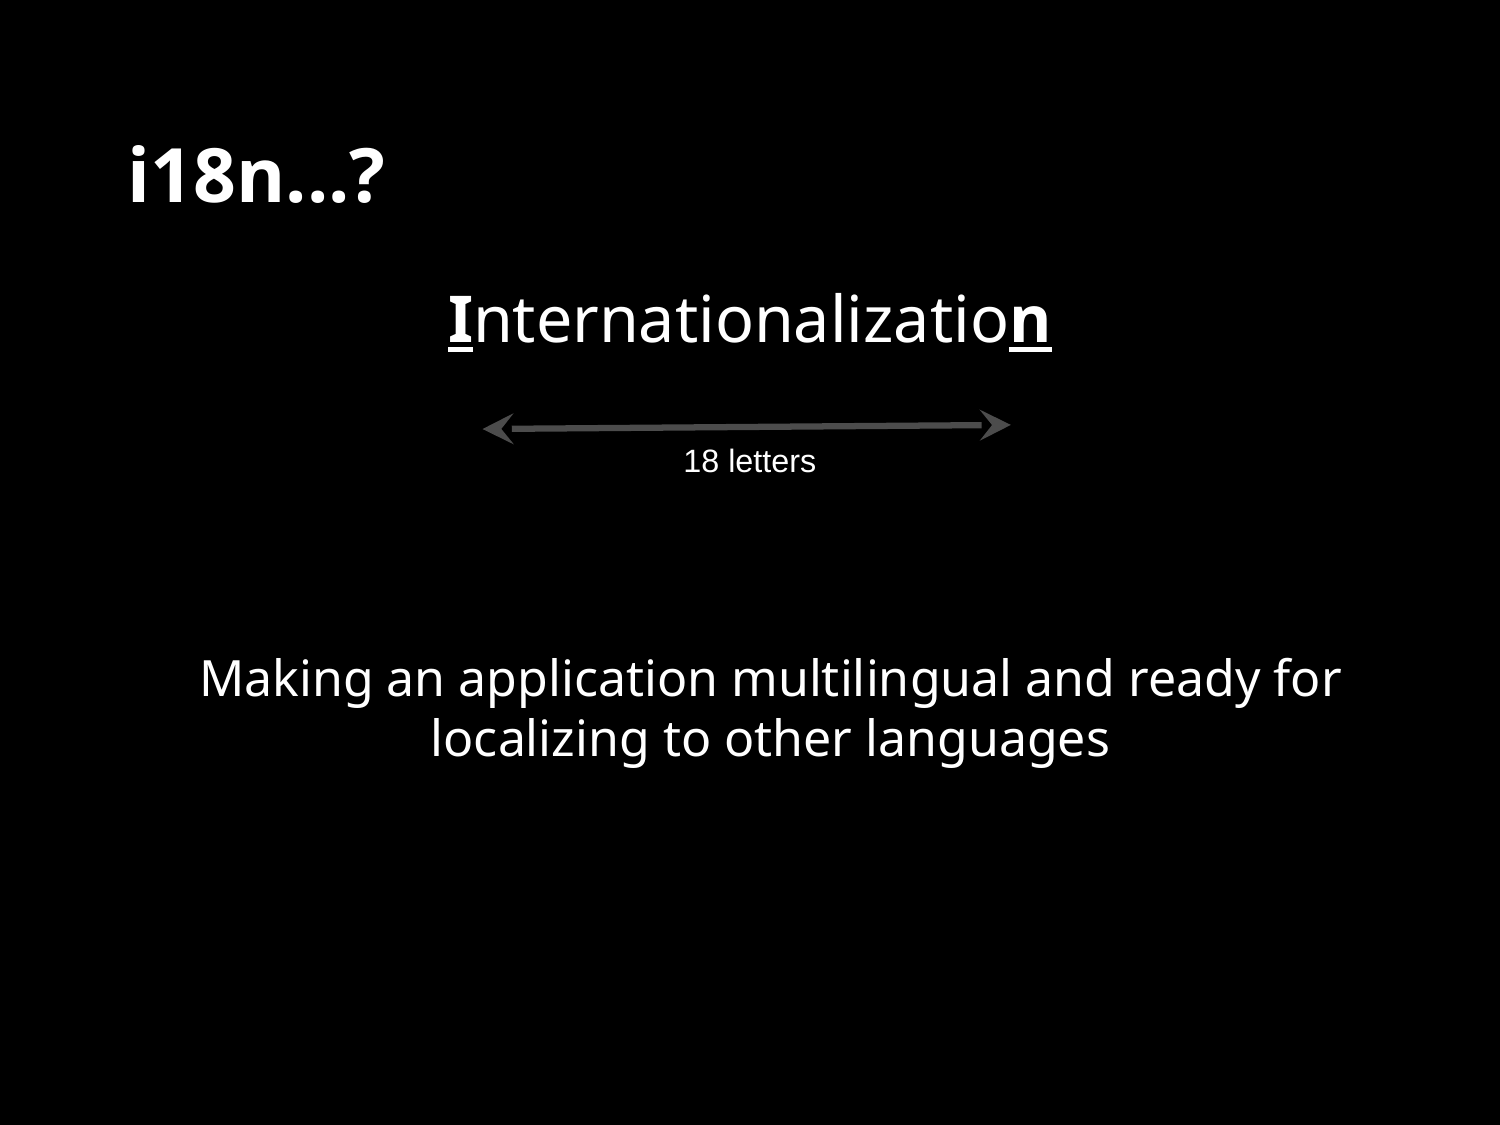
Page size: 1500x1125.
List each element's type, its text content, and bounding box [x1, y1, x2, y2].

list Internationalization 18 letters [75, 262, 1425, 496]
title i18n...? [75, 45, 1425, 233]
text_box Making an application multilingual and ready for localizing to other languages [134, 631, 1407, 1007]
